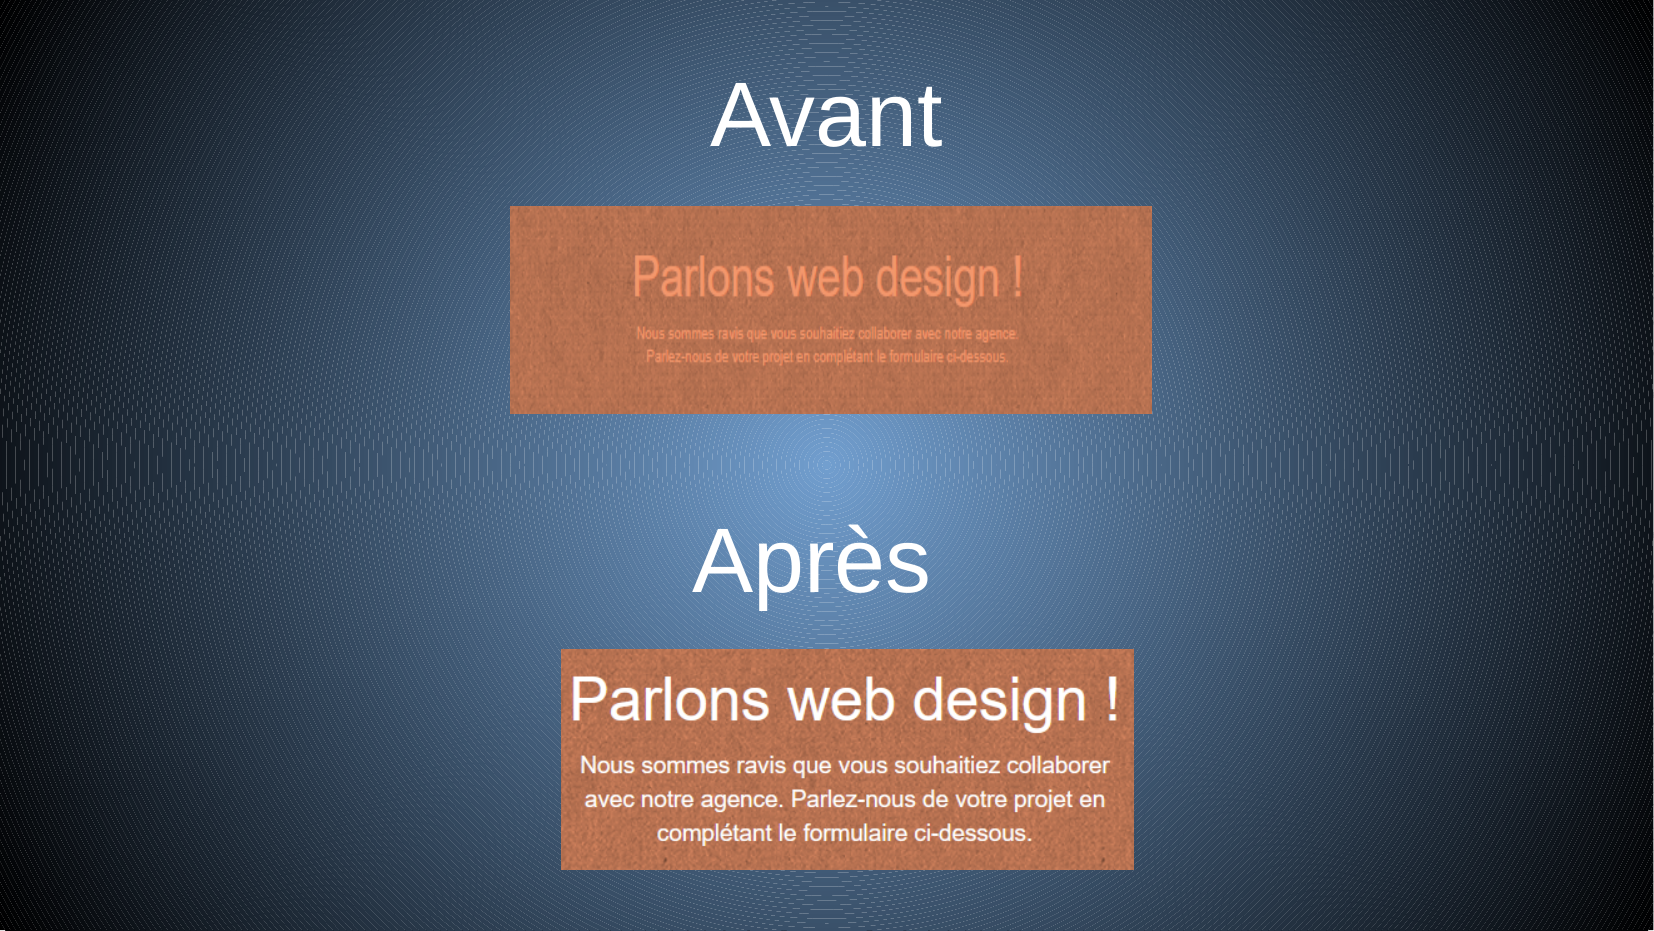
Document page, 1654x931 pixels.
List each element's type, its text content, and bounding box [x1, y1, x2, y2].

text_box Après [354, 501, 1270, 620]
title Avant [82, 37, 1571, 193]
picture [561, 649, 1134, 870]
picture [510, 206, 1152, 414]
